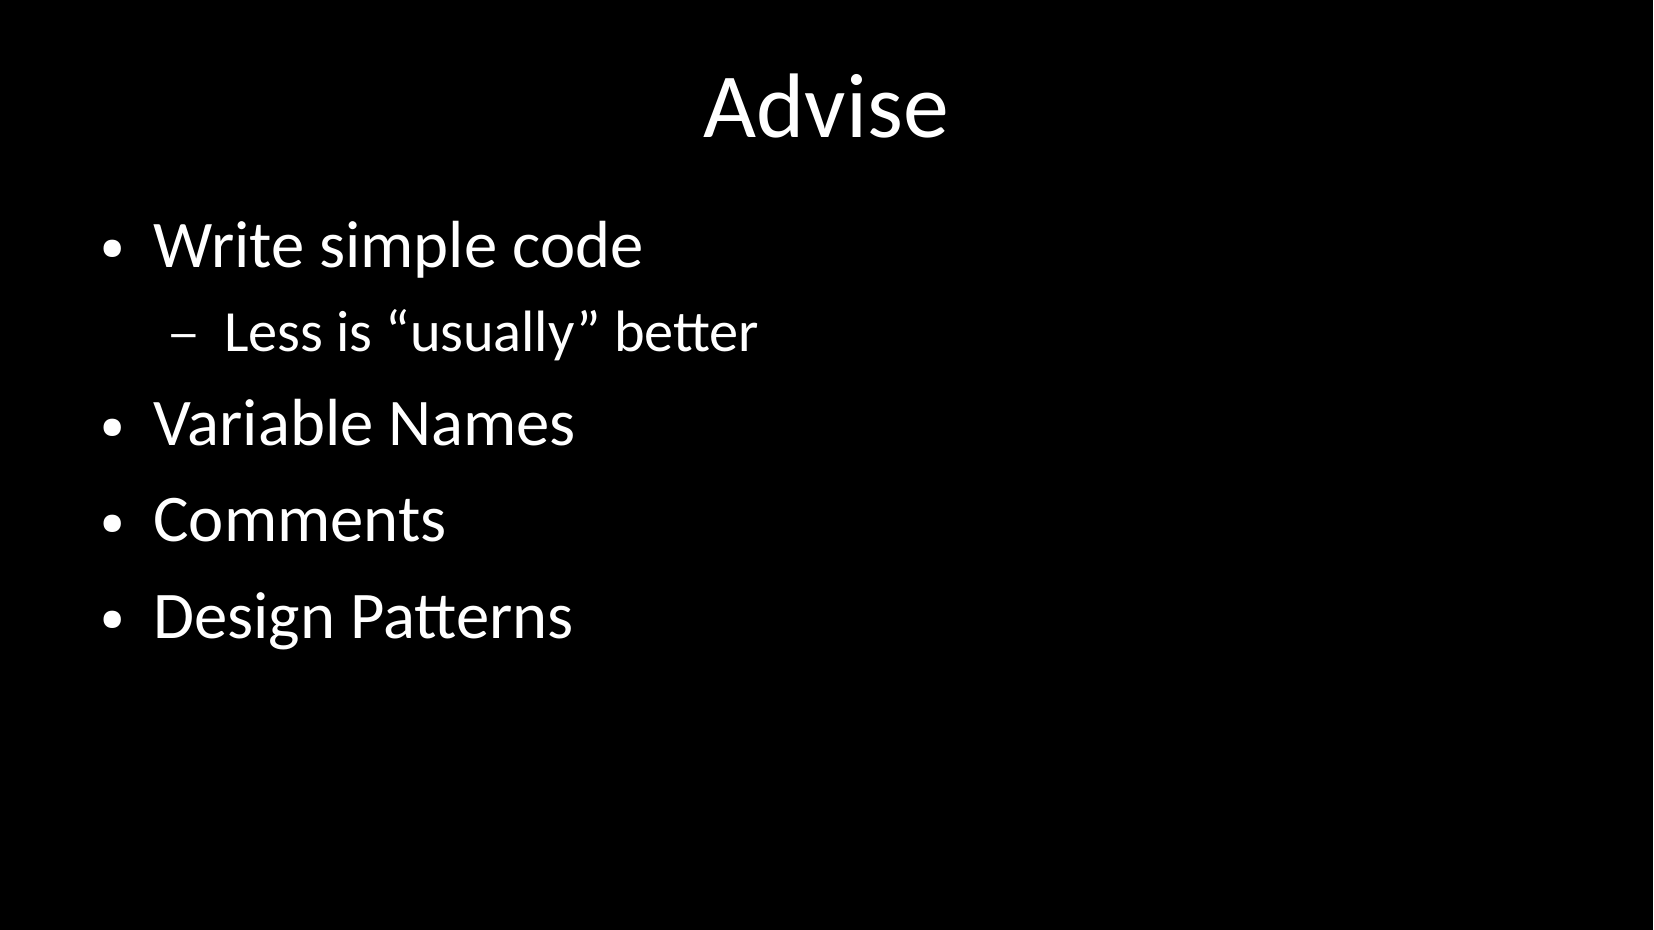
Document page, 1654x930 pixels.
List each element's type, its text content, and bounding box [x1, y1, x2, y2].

title Advise [82, 37, 1571, 193]
list Write simple code Less is “usually” better Variable Names Comments Design Patterns [82, 217, 1571, 757]
